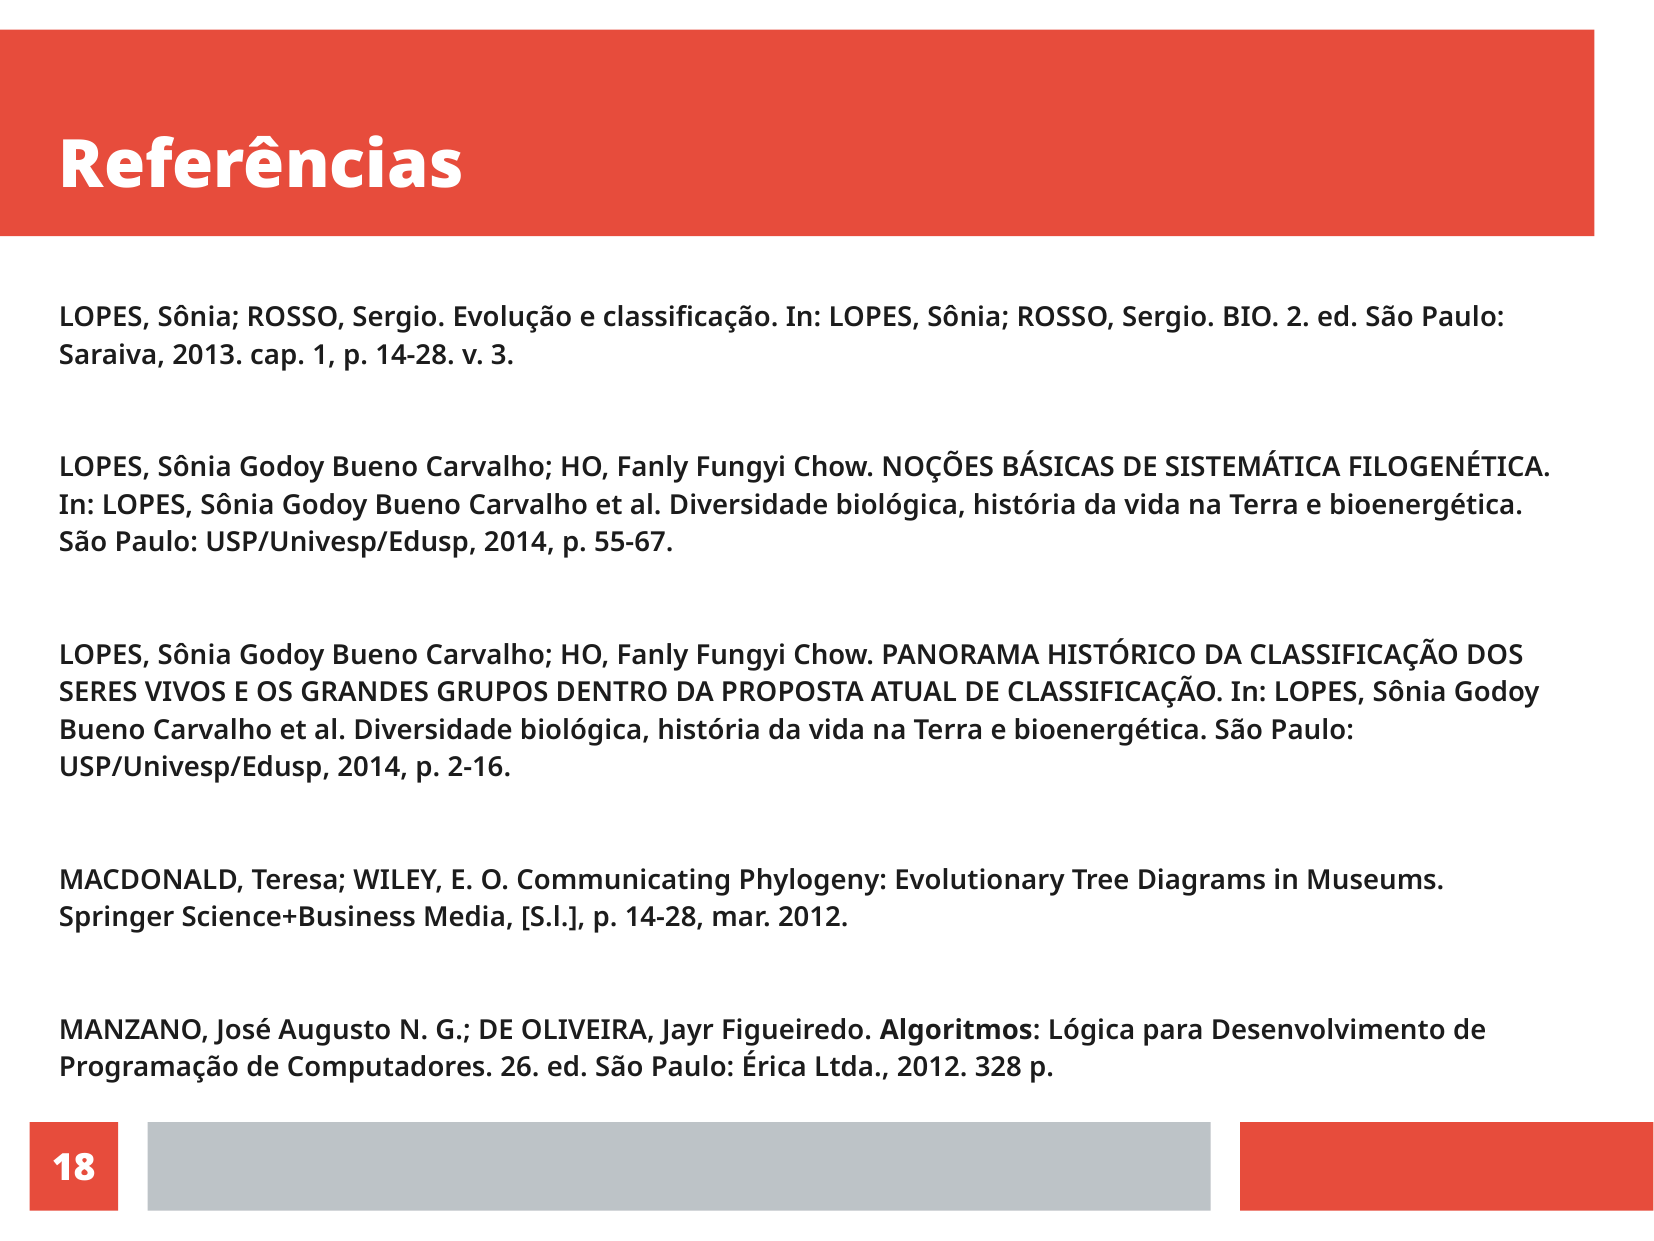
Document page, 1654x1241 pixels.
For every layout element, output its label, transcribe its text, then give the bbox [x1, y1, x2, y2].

list LOPES, Sônia; ROSSO, Sergio. Evolução e classificação. In: LOPES, Sônia; ROSSO, Sergio. BIO. 2. ed. São Paulo: Saraiva, 2013. cap. 1, p. 14-28. v. 3. LOPES, Sônia Godoy Bueno Carvalho; HO, Fanly Fungyi Chow. NOÇÕES BÁSICAS DE SISTEMÁTICA FILOGENÉTICA. In: LOPES, Sônia Godoy Bueno Carvalho et al. Diversidade biológica, história da vida na Terra e bioenergética. São Paulo: USP/Univesp/Edusp, 2014, p. 55-67. LOPES, Sônia Godoy Bueno Carvalho; HO, Fanly Fungyi Chow. PANORAMA HISTÓRICO DA CLASSIFICAÇÃO DOS SERES VIVOS E OS GRANDES GRUPOS DENTRO DA PROPOSTA ATUAL DE CLASSIFICAÇÃO. In: LOPES, Sônia Godoy Bueno Carvalho et al. Diversidade biológica, história da vida na Terra e bioenergética. São Paulo: USP/Univesp/Edusp, 2014, p. 2-16. MACDONALD, Teresa; WILEY, E. O. Communicating Phylogeny: Evolutionary Tree Diagrams in Museums. Springer Science+Business Media, [S.l.], p. 14-28, mar. 2012. MANZANO, José Augusto N. G.; DE OLIVEIRA, Jayr Figueiredo. Algoritmos: Lógica para Desenvolvimento de Programação de Computadores. 26. ed. São Paulo: Érica Ltda., 2012. 328 p. [59, 259, 1565, 1093]
title Referências [59, 59, 1595, 207]
